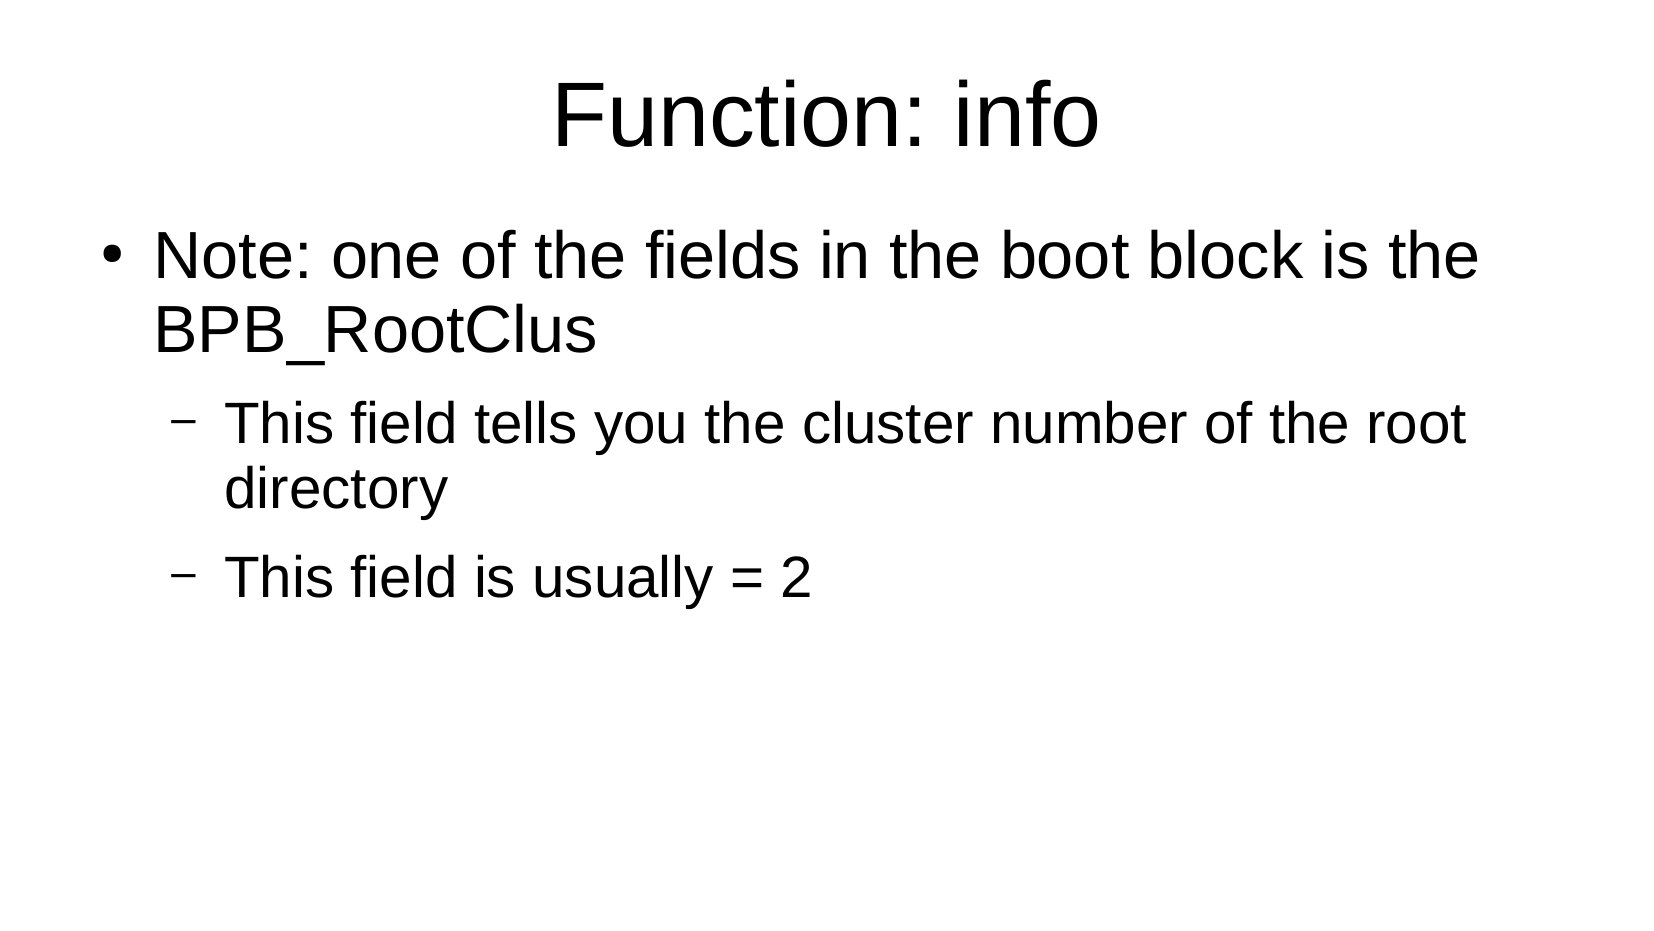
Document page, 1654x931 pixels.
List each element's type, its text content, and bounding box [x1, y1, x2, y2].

title Function: info [82, 37, 1571, 193]
list Note: one of the fields in the boot block is the BPB_RootClus This field tells you the cluster number of the root directory This field is usually = 2 [82, 217, 1571, 841]
